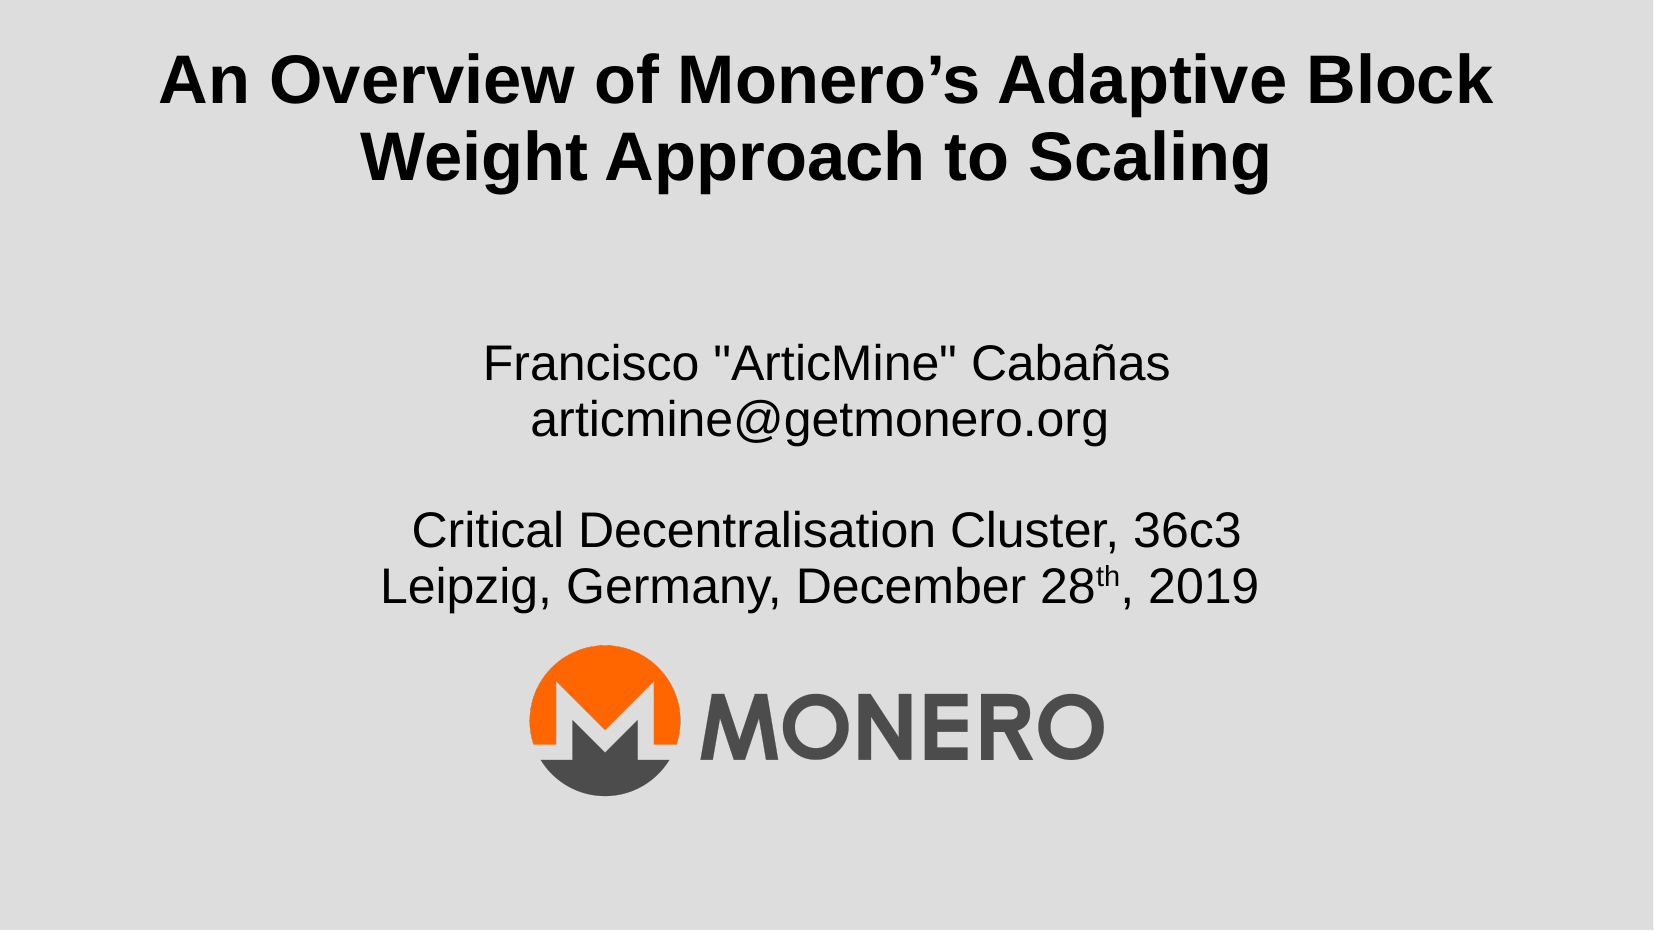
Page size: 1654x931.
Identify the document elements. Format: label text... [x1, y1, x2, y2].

title An Overview of Monero’s Adaptive Block Weight Approach to Scaling [82, 3, 1571, 204]
subtitle Francisco "ArticMine" Cabañas articmine@getmonero.org Critical Decentralisation Cluster, 36c3 Leipzig, Germany, December 28th, 2019 [82, 204, 1571, 745]
picture [496, 614, 1137, 827]
